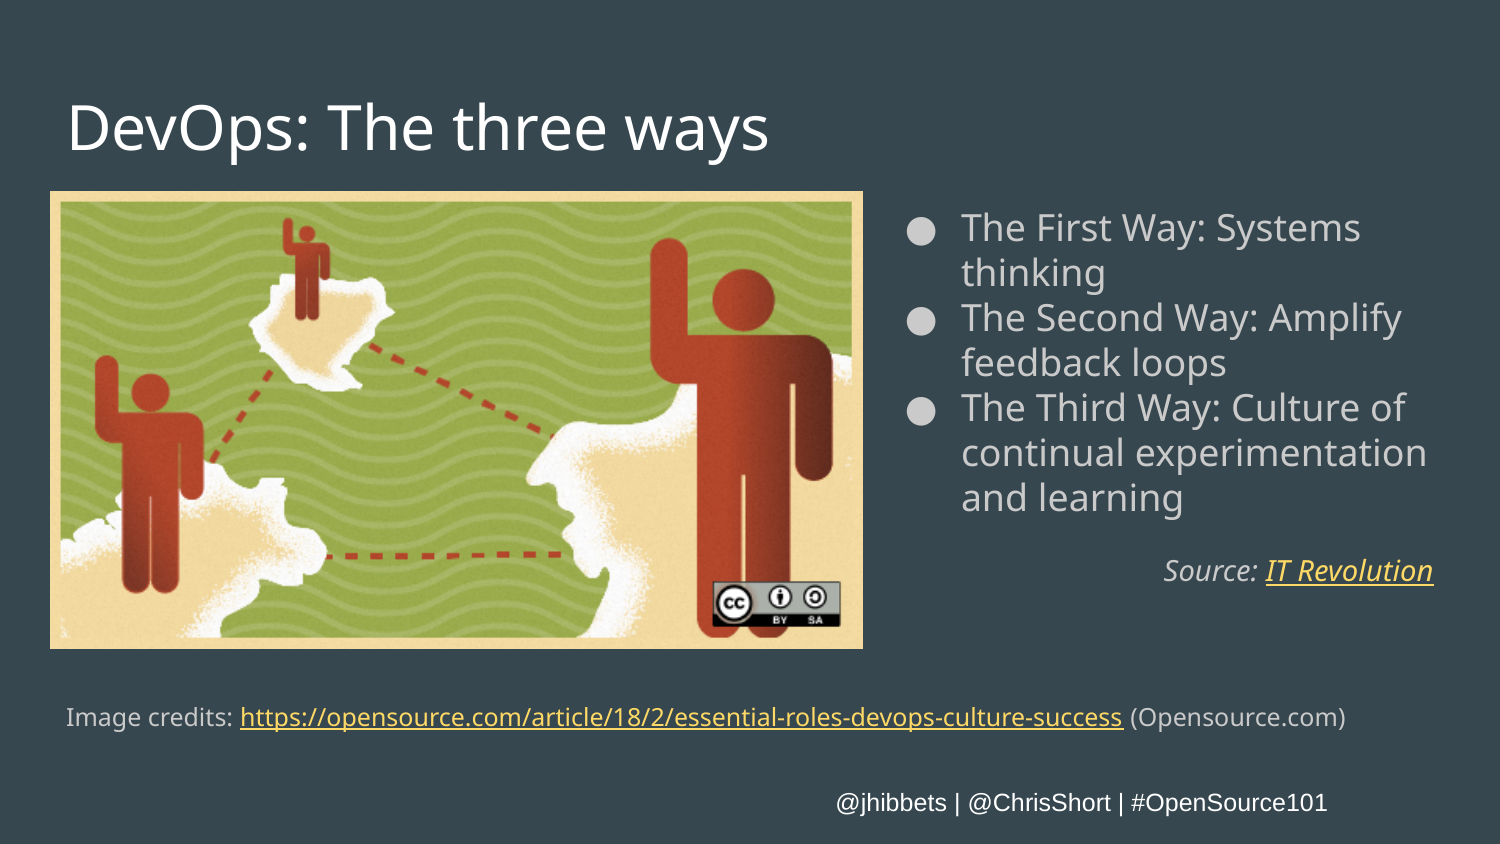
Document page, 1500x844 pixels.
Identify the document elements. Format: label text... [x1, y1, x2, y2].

title DevOps: The three ways [51, 72, 1449, 167]
list Image credits: https://opensource.com/article/18/2/essential-roles-devops-culture-success (Opensource.com) [51, 686, 1449, 750]
picture [50, 191, 863, 649]
list The First Way: Systems thinking The Second Way: Amplify feedback loops The Third Way: Culture of continual experimentation and learning Source: IT Revolution [871, 189, 1449, 649]
